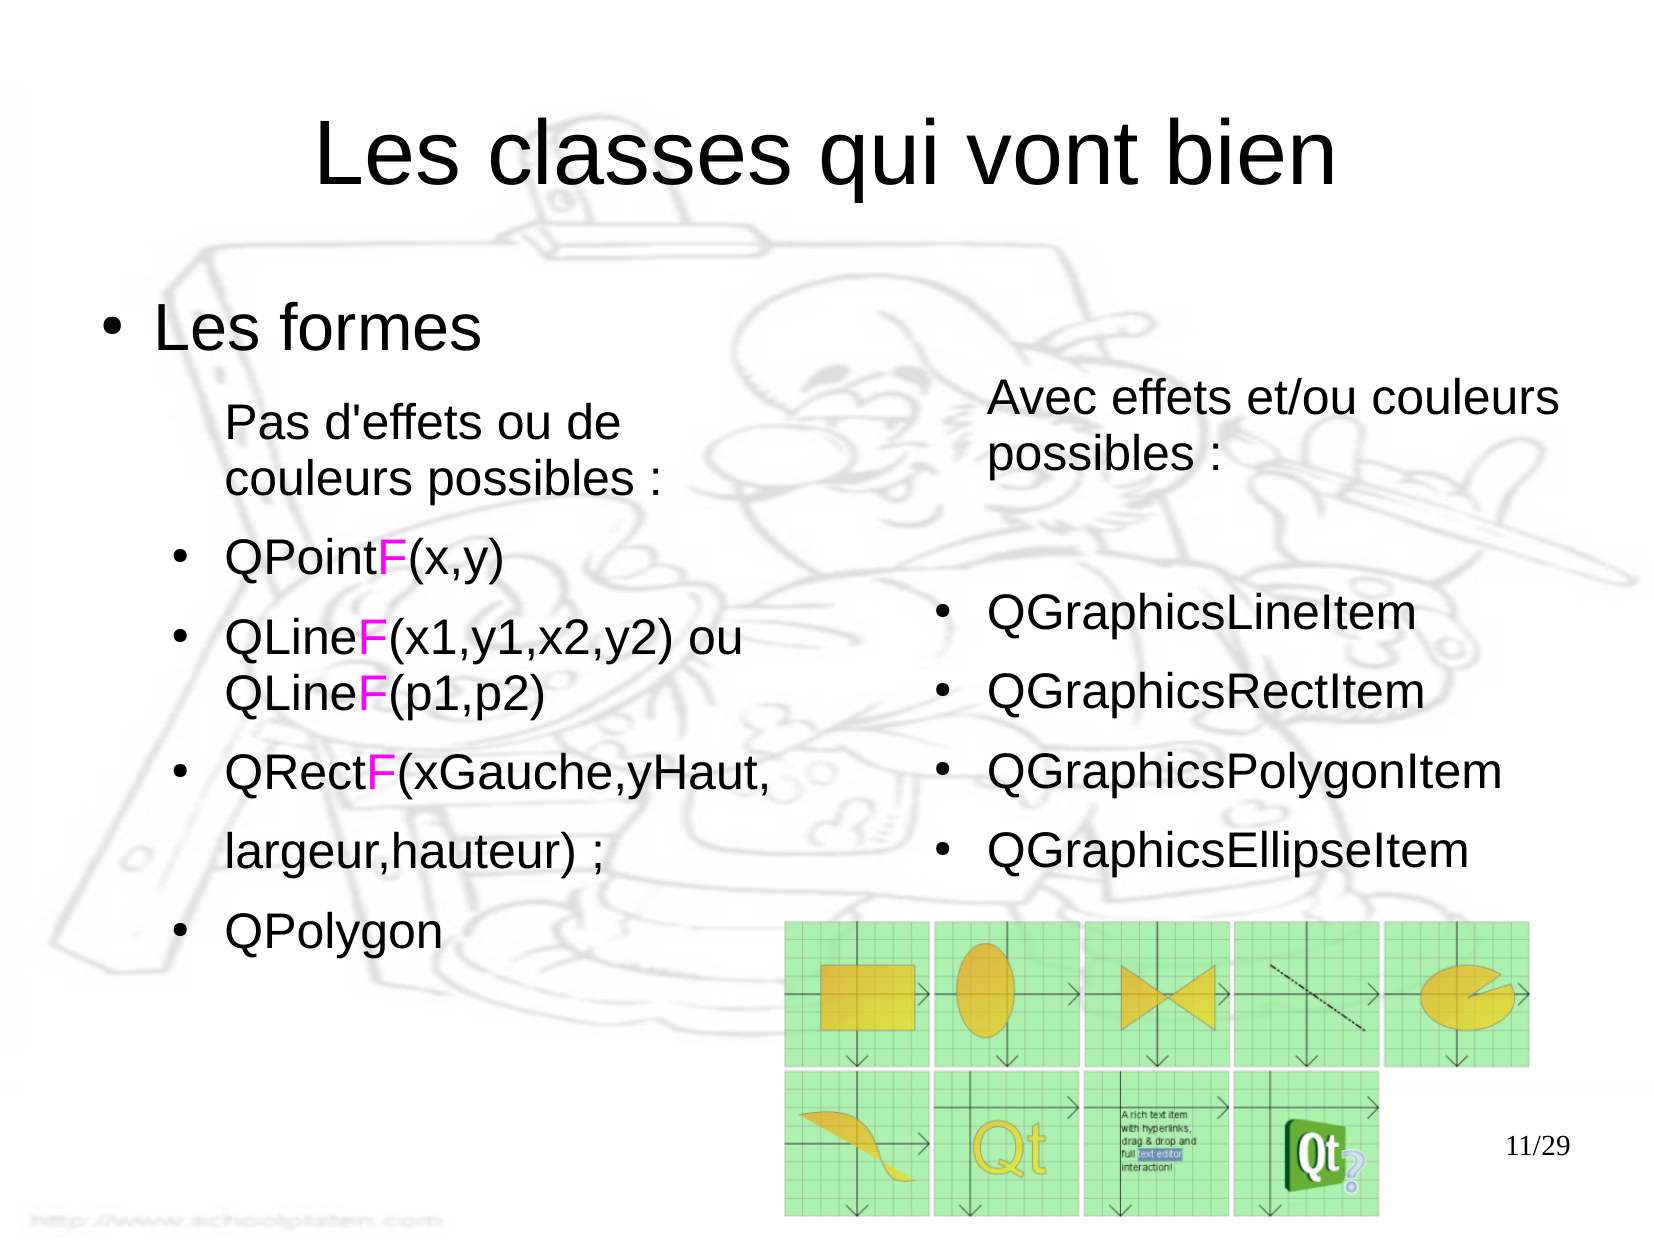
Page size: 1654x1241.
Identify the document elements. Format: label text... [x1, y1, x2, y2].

list Avec effets et/ou couleurs possibles : QGraphicsLineItem QGraphicsRectItem QGraphicsPolygonItem QGraphicsEllipseItem [845, 290, 1572, 1010]
list Les formes Pas d'effets ou de couleurs possibles : QPointF(x,y) QLineF(x1,y1,x2,y2) ou QLineF(p1,p2) QRectF(xGauche,yHaut, largeur,hauteur) ; QPolygon [82, 290, 809, 1010]
picture [0, 0, 1654, 1241]
title Les classes qui vont bien [82, 49, 1571, 257]
